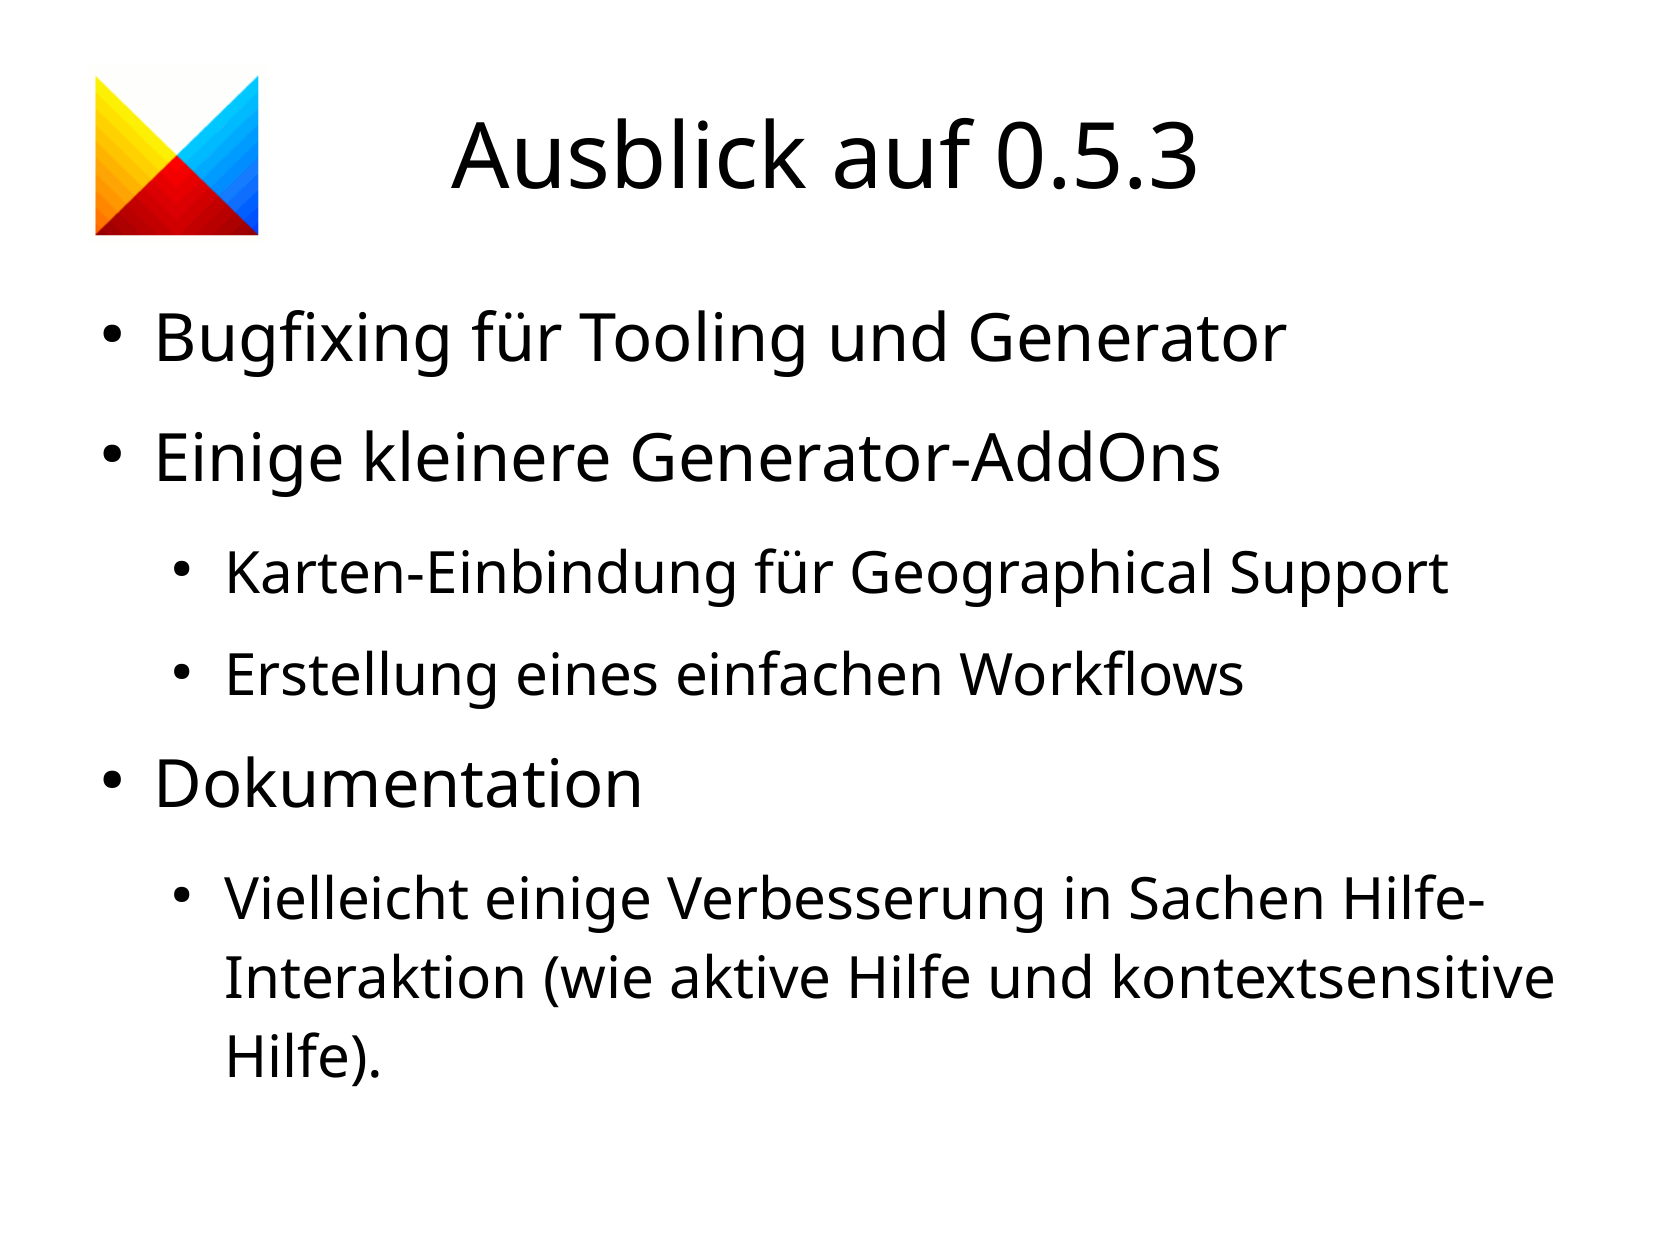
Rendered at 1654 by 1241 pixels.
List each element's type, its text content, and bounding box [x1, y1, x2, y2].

list Bugfixing für Tooling und Generator Einige kleinere Generator-AddOns Karten-Einbindung für Geographical Support Erstellung eines einfachen Workflows Dokumentation Vielleicht einige Verbesserung in Sachen Hilfe-Interaktion (wie aktive Hilfe und kontextsensitive Hilfe). [82, 290, 1571, 1109]
title Ausblick auf 0.5.3 [82, 49, 1571, 257]
